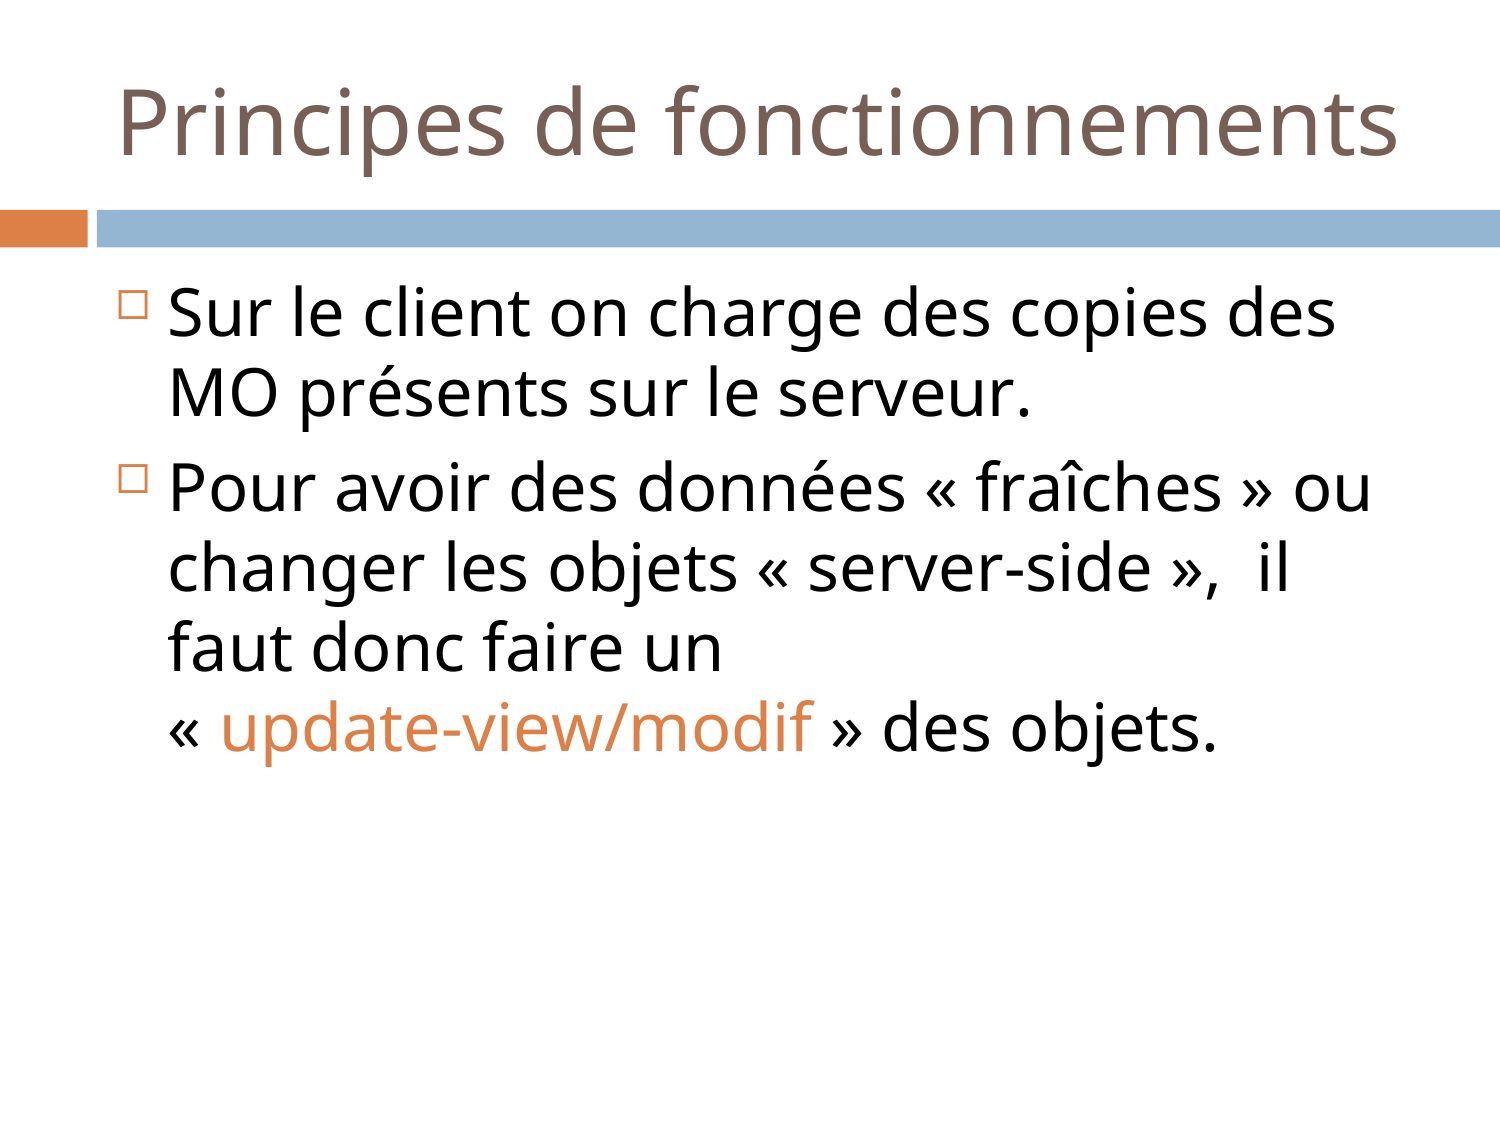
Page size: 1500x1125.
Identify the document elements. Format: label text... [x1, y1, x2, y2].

title Principes de fonctionnements [100, 37, 1438, 201]
list Sur le client on charge des copies des MO présents sur le serveur. Pour avoir des données « fraîches » ou changer les objets « server-side », il faut donc faire un « update-view/modif » des objets. [100, 262, 1438, 1001]
